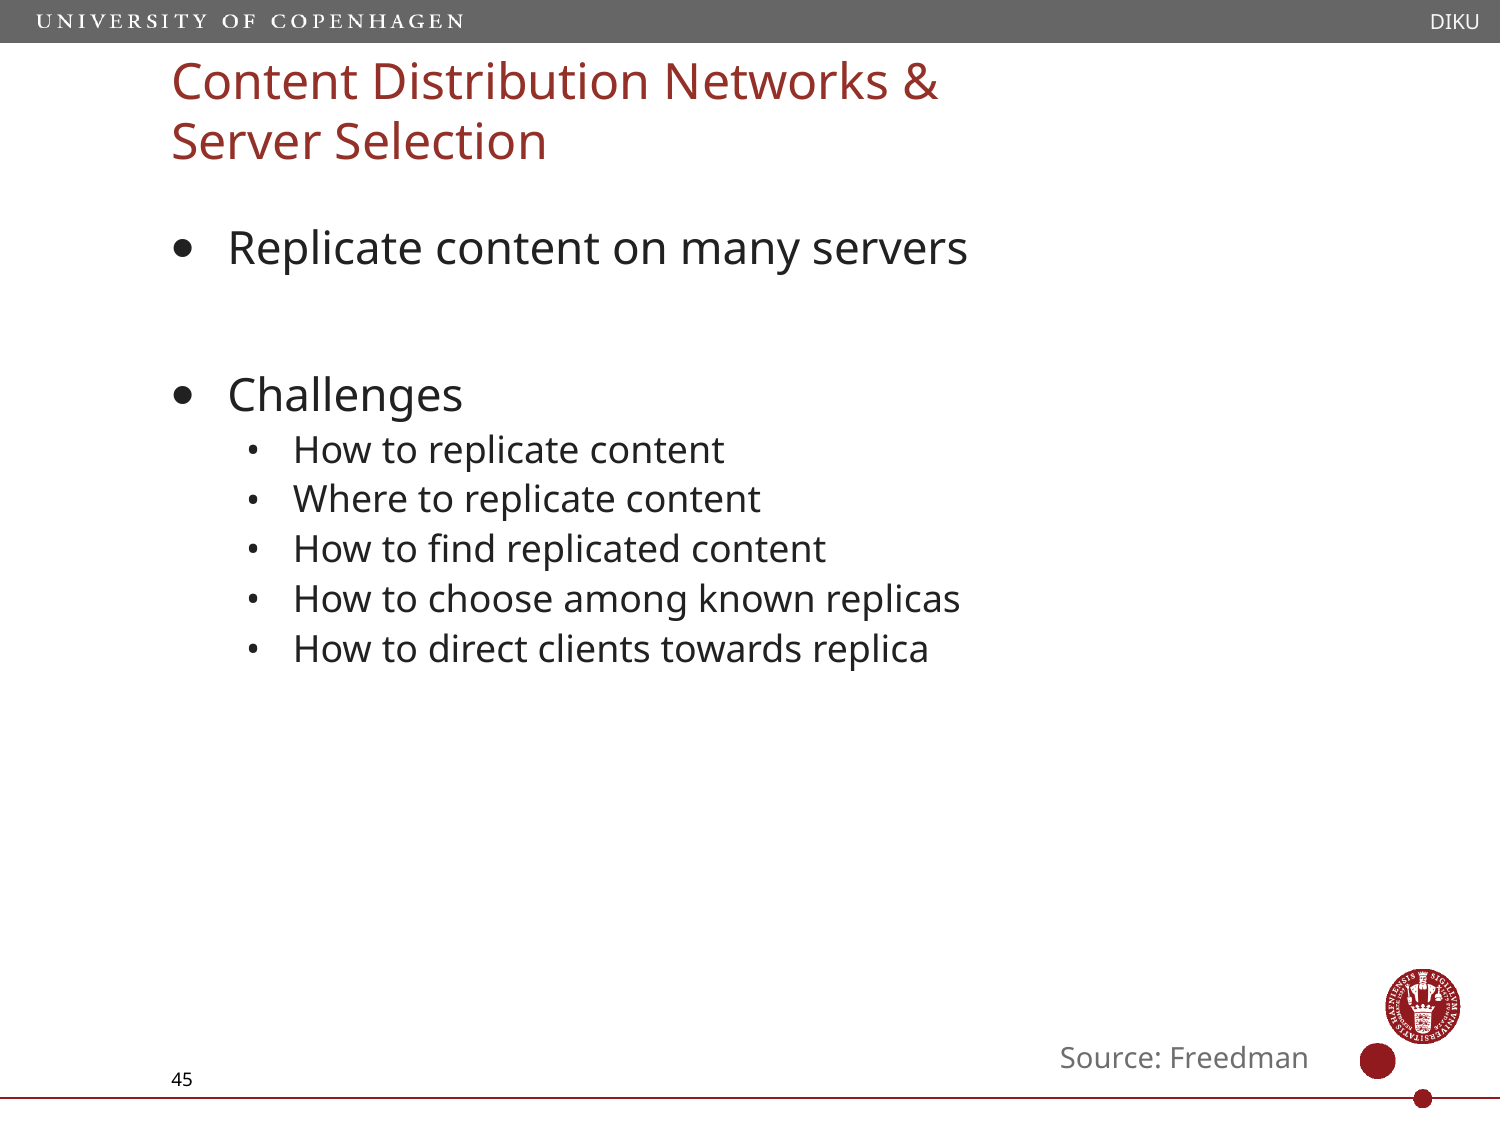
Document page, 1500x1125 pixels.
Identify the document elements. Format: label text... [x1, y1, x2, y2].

list Replicate content on many servers Challenges How to replicate content Where to replicate content How to find replicated content How to choose among known replicas How to direct clients towards replica [171, 225, 1329, 900]
picture [0, 910, 1500, 1122]
text_box DIKU [469, 0, 1495, 43]
title Content Distribution Networks & Server Selection [171, 75, 1329, 171]
text_box <number> [171, 1067, 522, 1092]
text_box Source: Freedman [1045, 1031, 1377, 1083]
